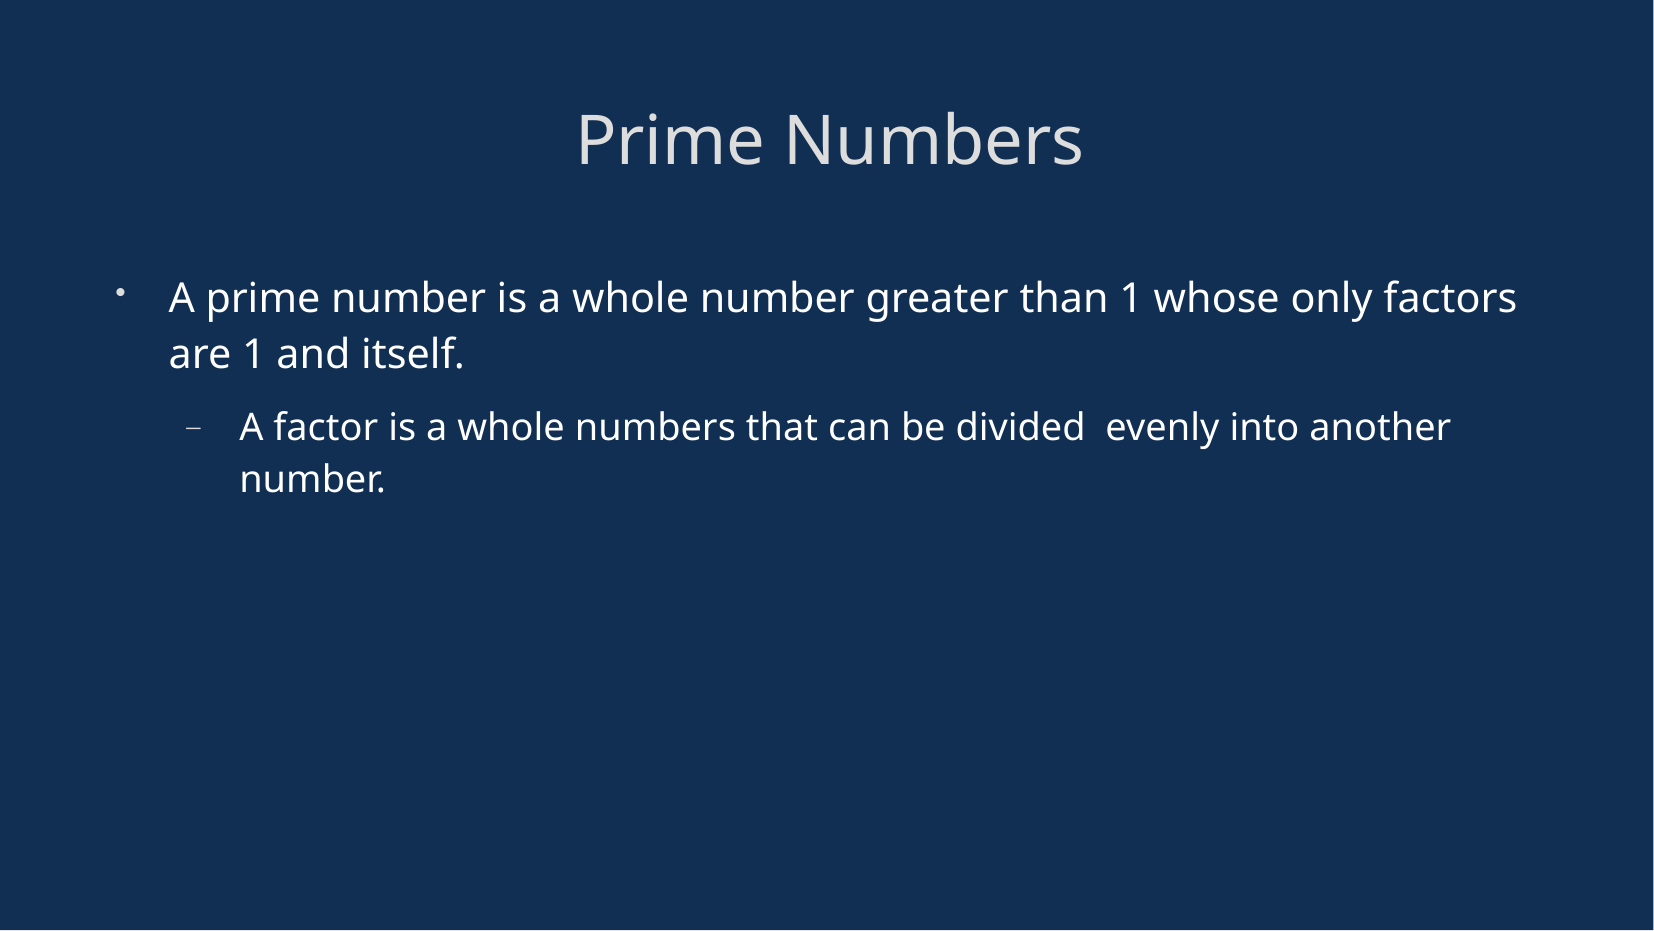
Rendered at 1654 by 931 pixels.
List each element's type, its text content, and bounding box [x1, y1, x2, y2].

list A prime number is a whole number greater than 1 whose only factors are 1 and itself. A factor is a whole numbers that can be divided evenly into another number. [97, 268, 1563, 806]
title Prime Numbers [97, 56, 1563, 220]
